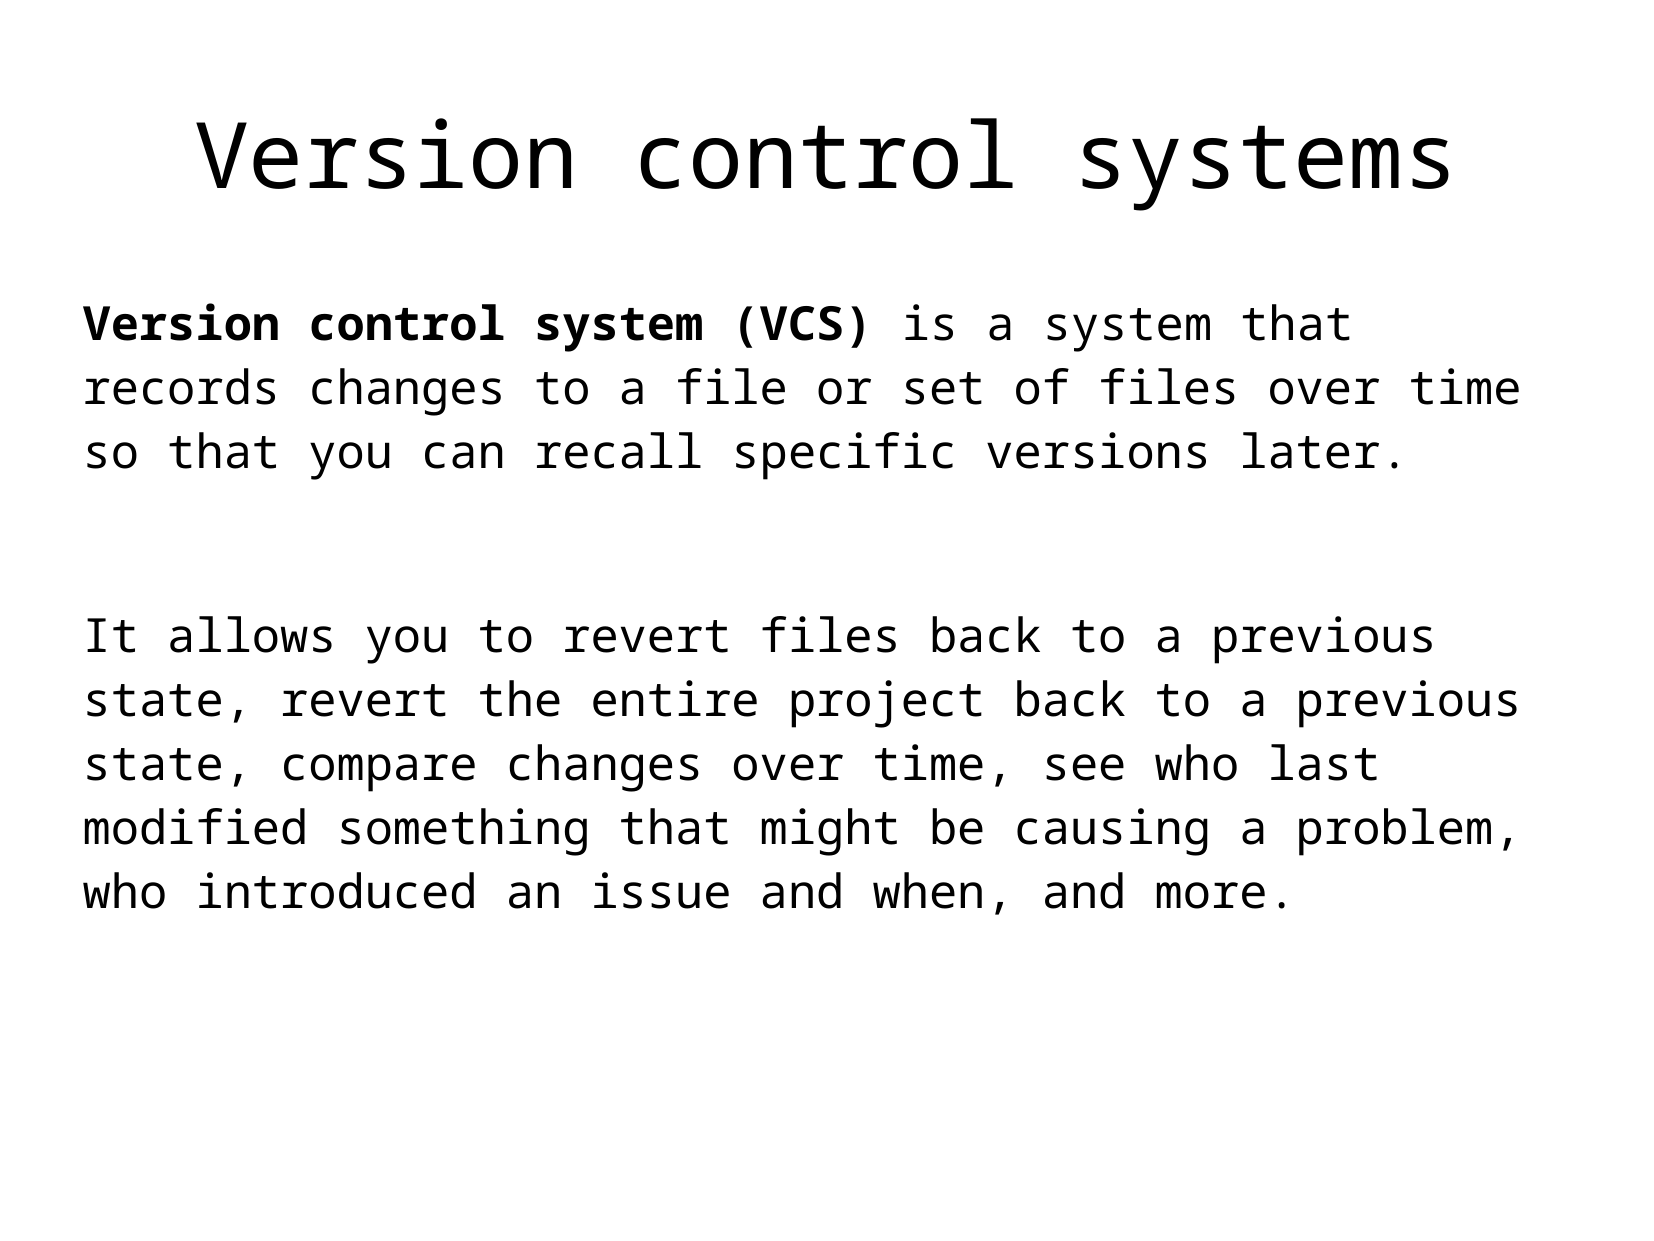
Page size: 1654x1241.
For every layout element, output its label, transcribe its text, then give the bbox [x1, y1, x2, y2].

list Version control system (VCS) is a system that records changes to a file or set of files over time so that you can recall specific versions later. It allows you to revert files back to a previous state, revert the entire project back to a previous state, compare changes over time, see who last modified something that might be causing a problem, who introduced an issue and when, and more. [82, 290, 1571, 1010]
title Version control systems [82, 49, 1571, 257]
